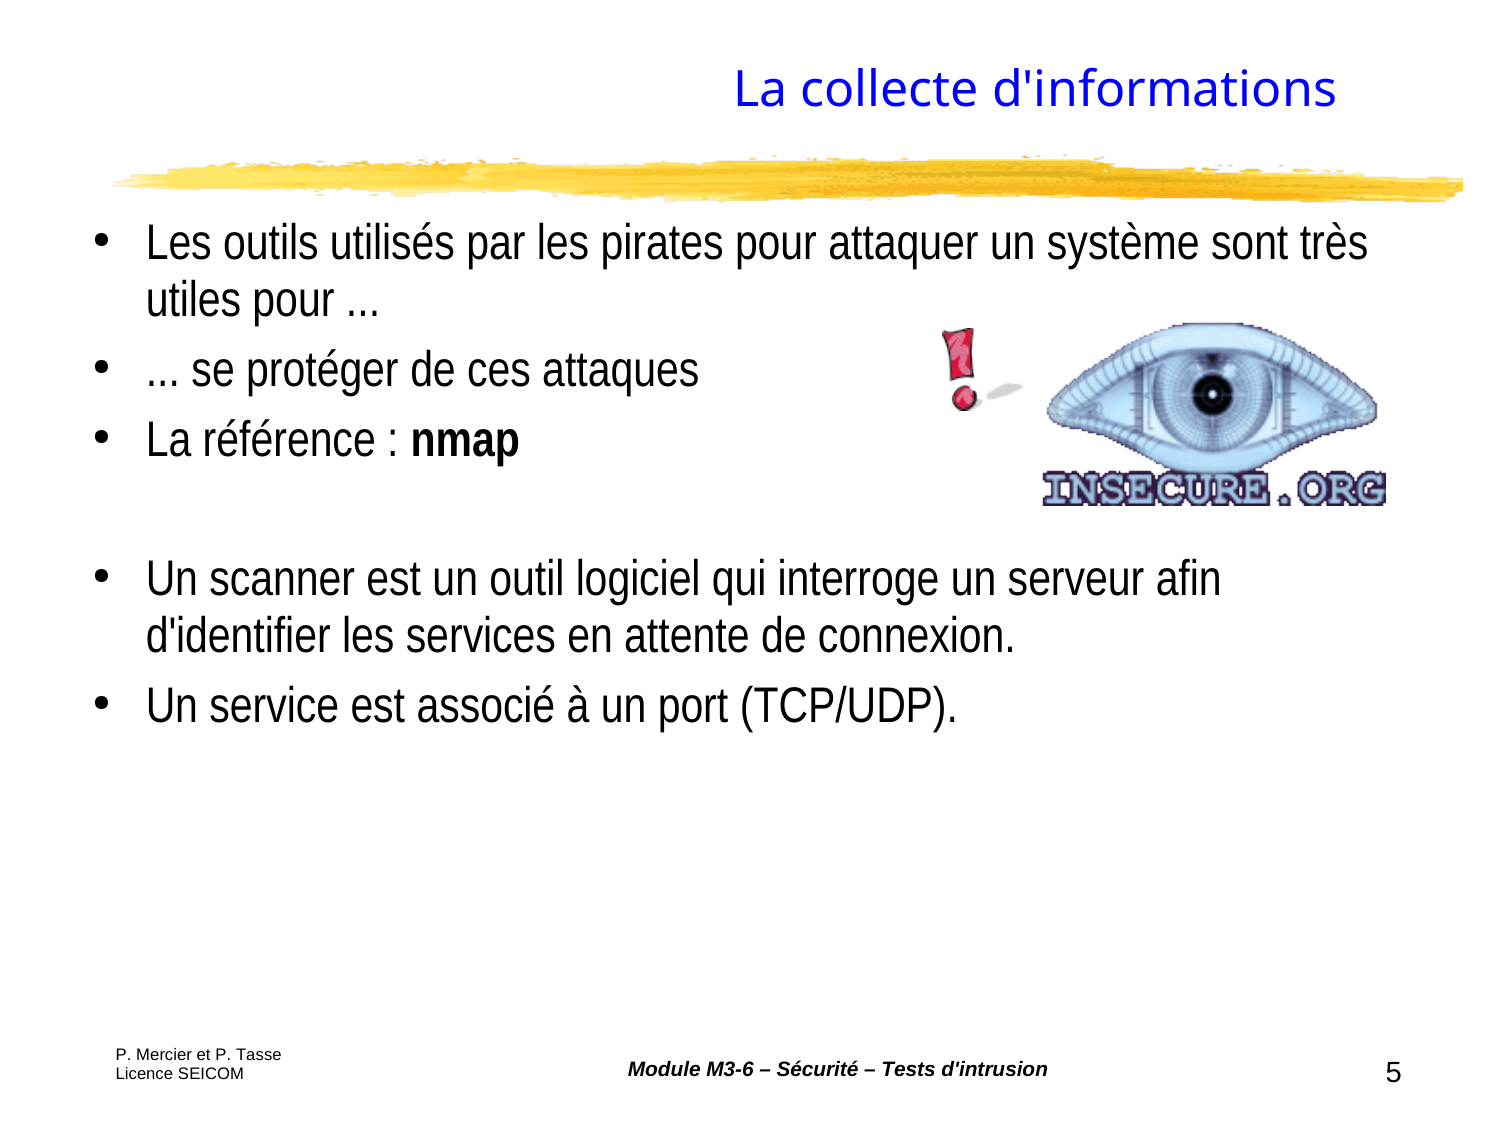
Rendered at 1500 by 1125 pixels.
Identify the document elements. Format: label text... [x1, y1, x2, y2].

picture [942, 328, 1023, 412]
list Les outils utilisés par les pirates pour attaquer un système sont très utiles pour ... ... se protéger de ces attaques La référence : nmap Un scanner est un outil logiciel qui interroge un serveur afin d'identifier les services en attente de connexion. Un service est associé à un port (TCP/UDP). [74, 212, 1417, 1026]
picture [112, 149, 1463, 213]
title La collecte d'informations [62, 37, 1338, 138]
picture [1041, 321, 1386, 506]
